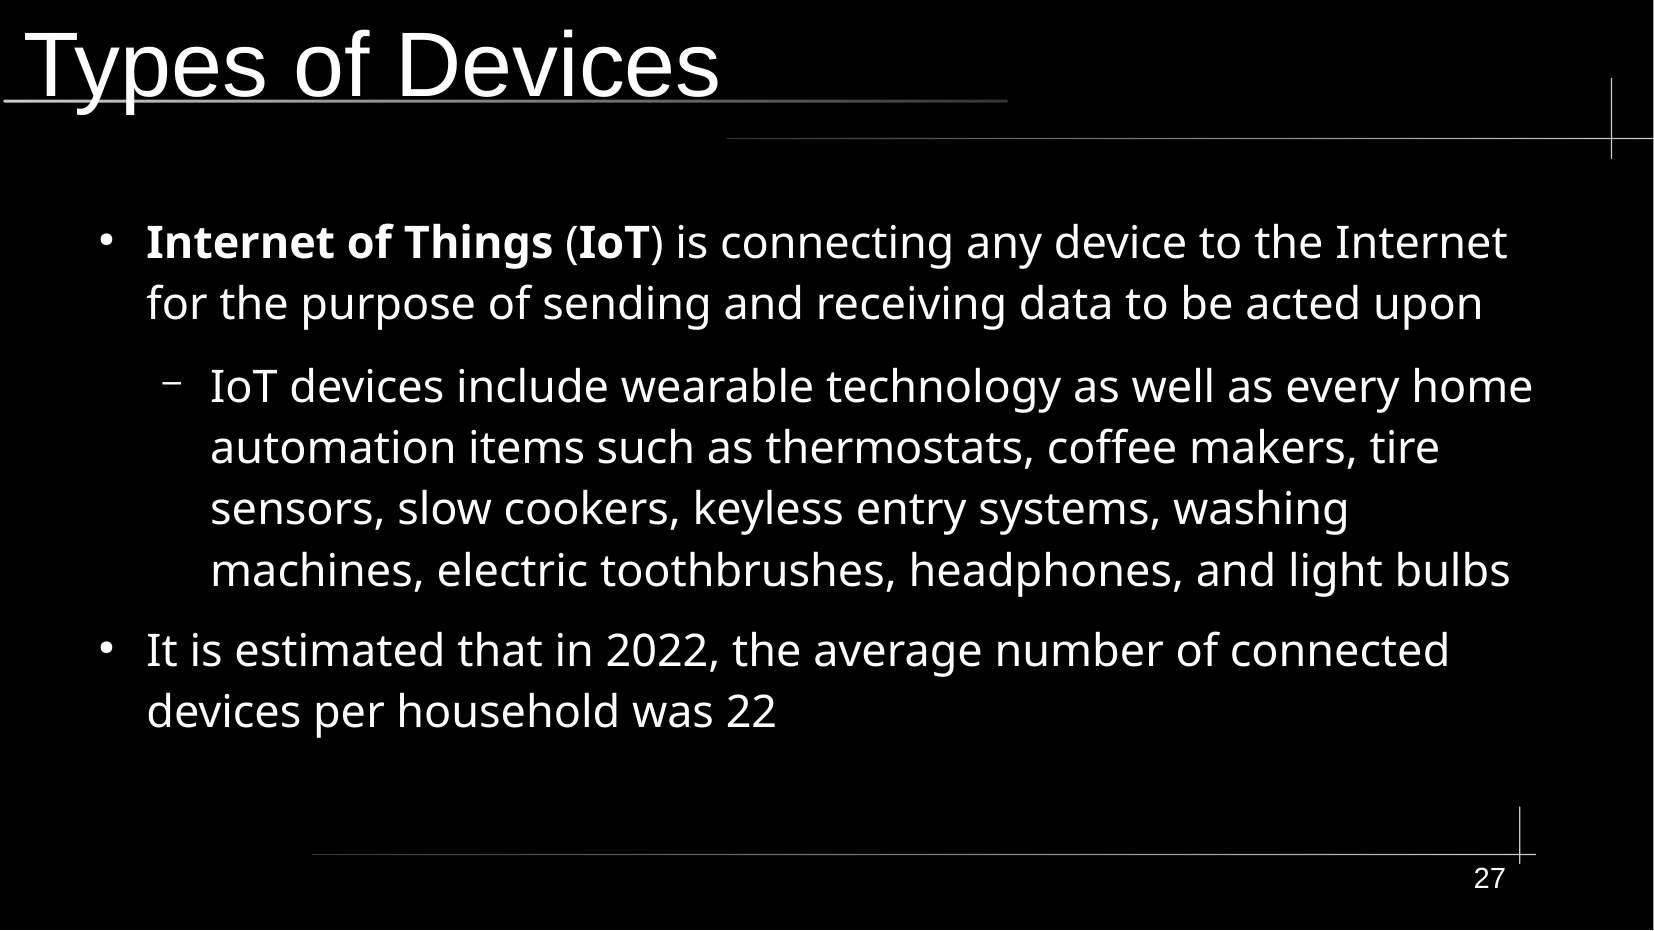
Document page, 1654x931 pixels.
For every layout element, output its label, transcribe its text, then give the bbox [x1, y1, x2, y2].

title Types of Devices [23, 11, 1589, 119]
list Internet of Things (IoT) is connecting any device to the Internet for the purpose of sending and receiving data to be acted upon IoT devices include wearable technology as well as every home automation items such as thermostats, coffee makers, tire sensors, slow cookers, keyless entry systems, washing machines, electric toothbrushes, headphones, and light bulbs It is estimated that in 2022, the average number of connected devices per household was 22 [82, 210, 1571, 750]
